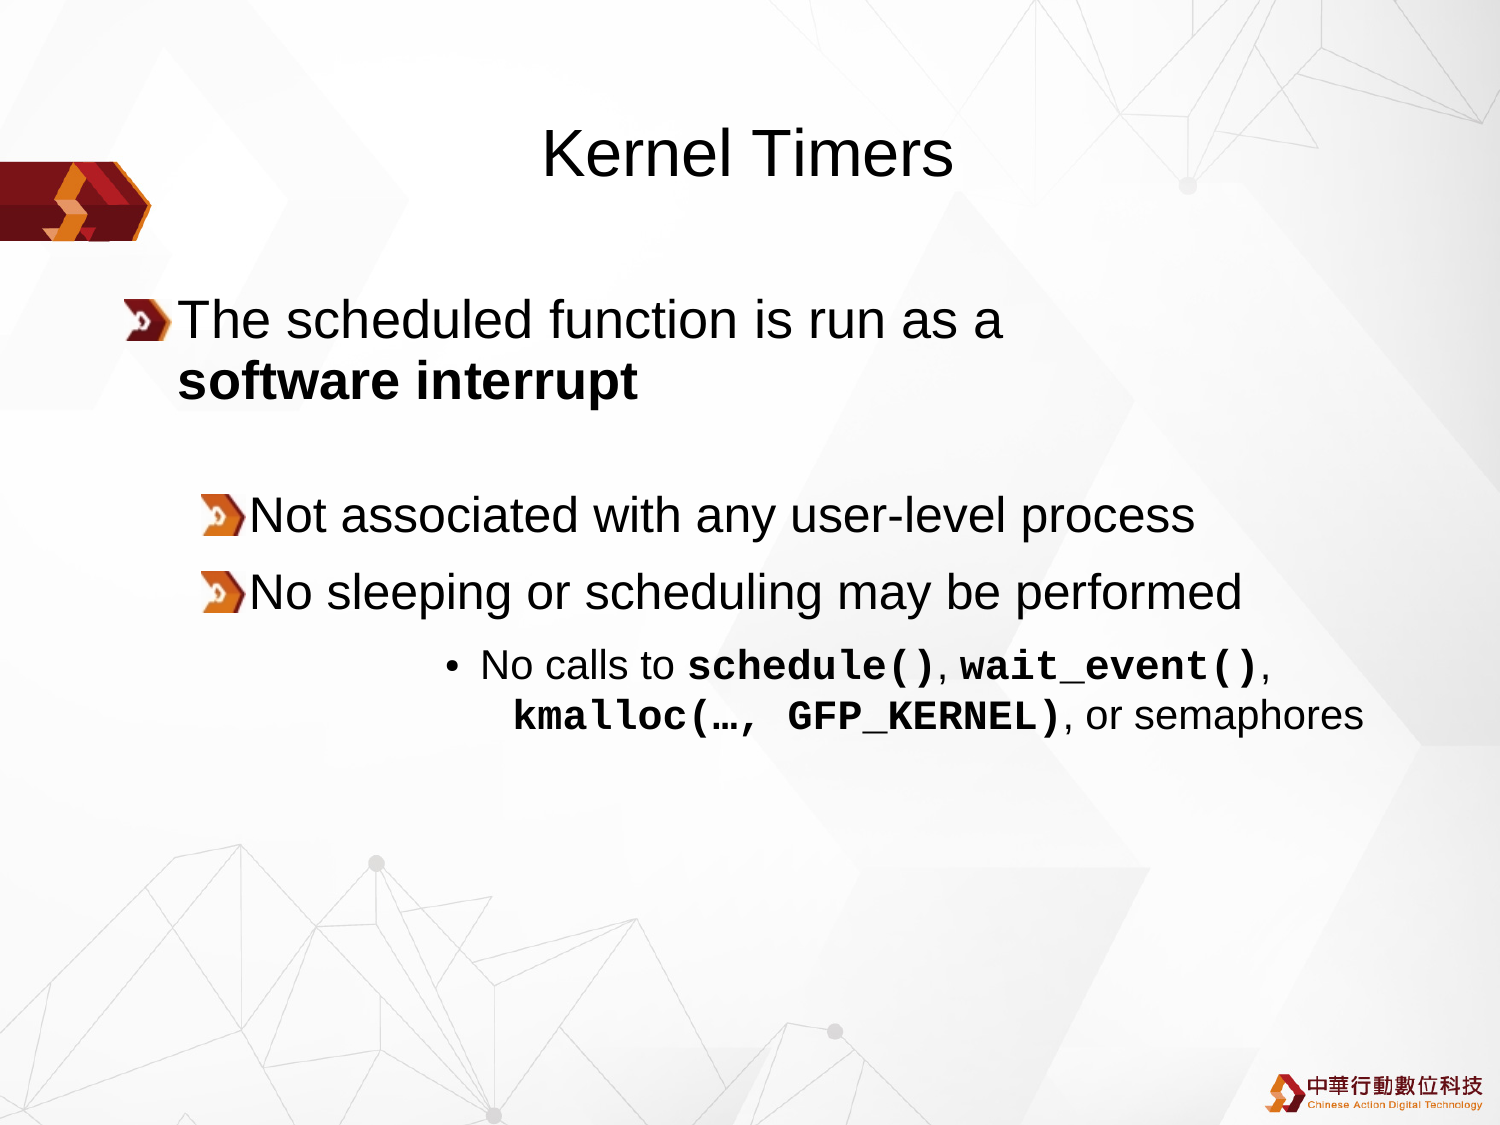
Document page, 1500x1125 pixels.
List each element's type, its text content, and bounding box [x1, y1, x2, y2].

title Kernel Timers [107, 101, 1367, 255]
list The scheduled function is run as a software interrupt Not associated with any user-level process No sleeping or scheduling may be performed No calls to schedule(), wait_event(), kmalloc(…, GFP_KERNEL), or semaphores [107, 290, 1425, 943]
picture [0, 0, 1500, 1125]
